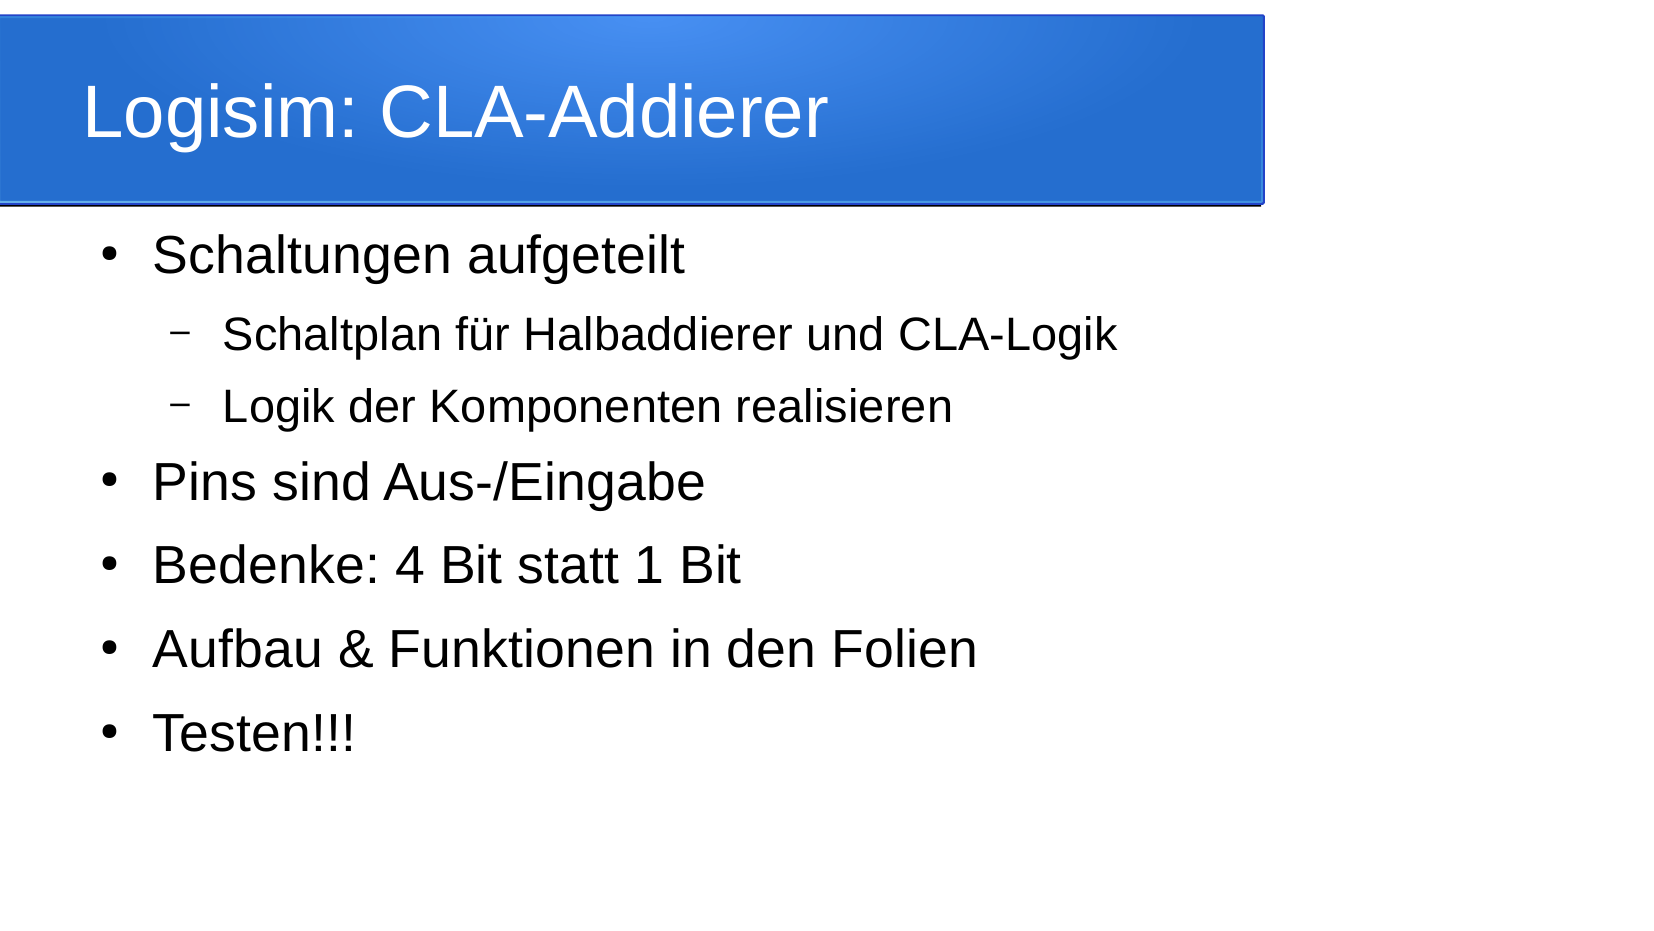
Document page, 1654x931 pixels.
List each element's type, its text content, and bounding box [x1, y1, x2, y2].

title Logisim: CLA-Addierer [82, 35, 1235, 189]
list Schaltungen aufgeteilt Schaltplan für Halbaddierer und CLA-Logik Logik der Komponenten realisieren Pins sind Aus-/Eingabe Bedenke: 4 Bit statt 1 Bit Aufbau & Funktionen in den Folien Testen!!! [82, 224, 1571, 764]
